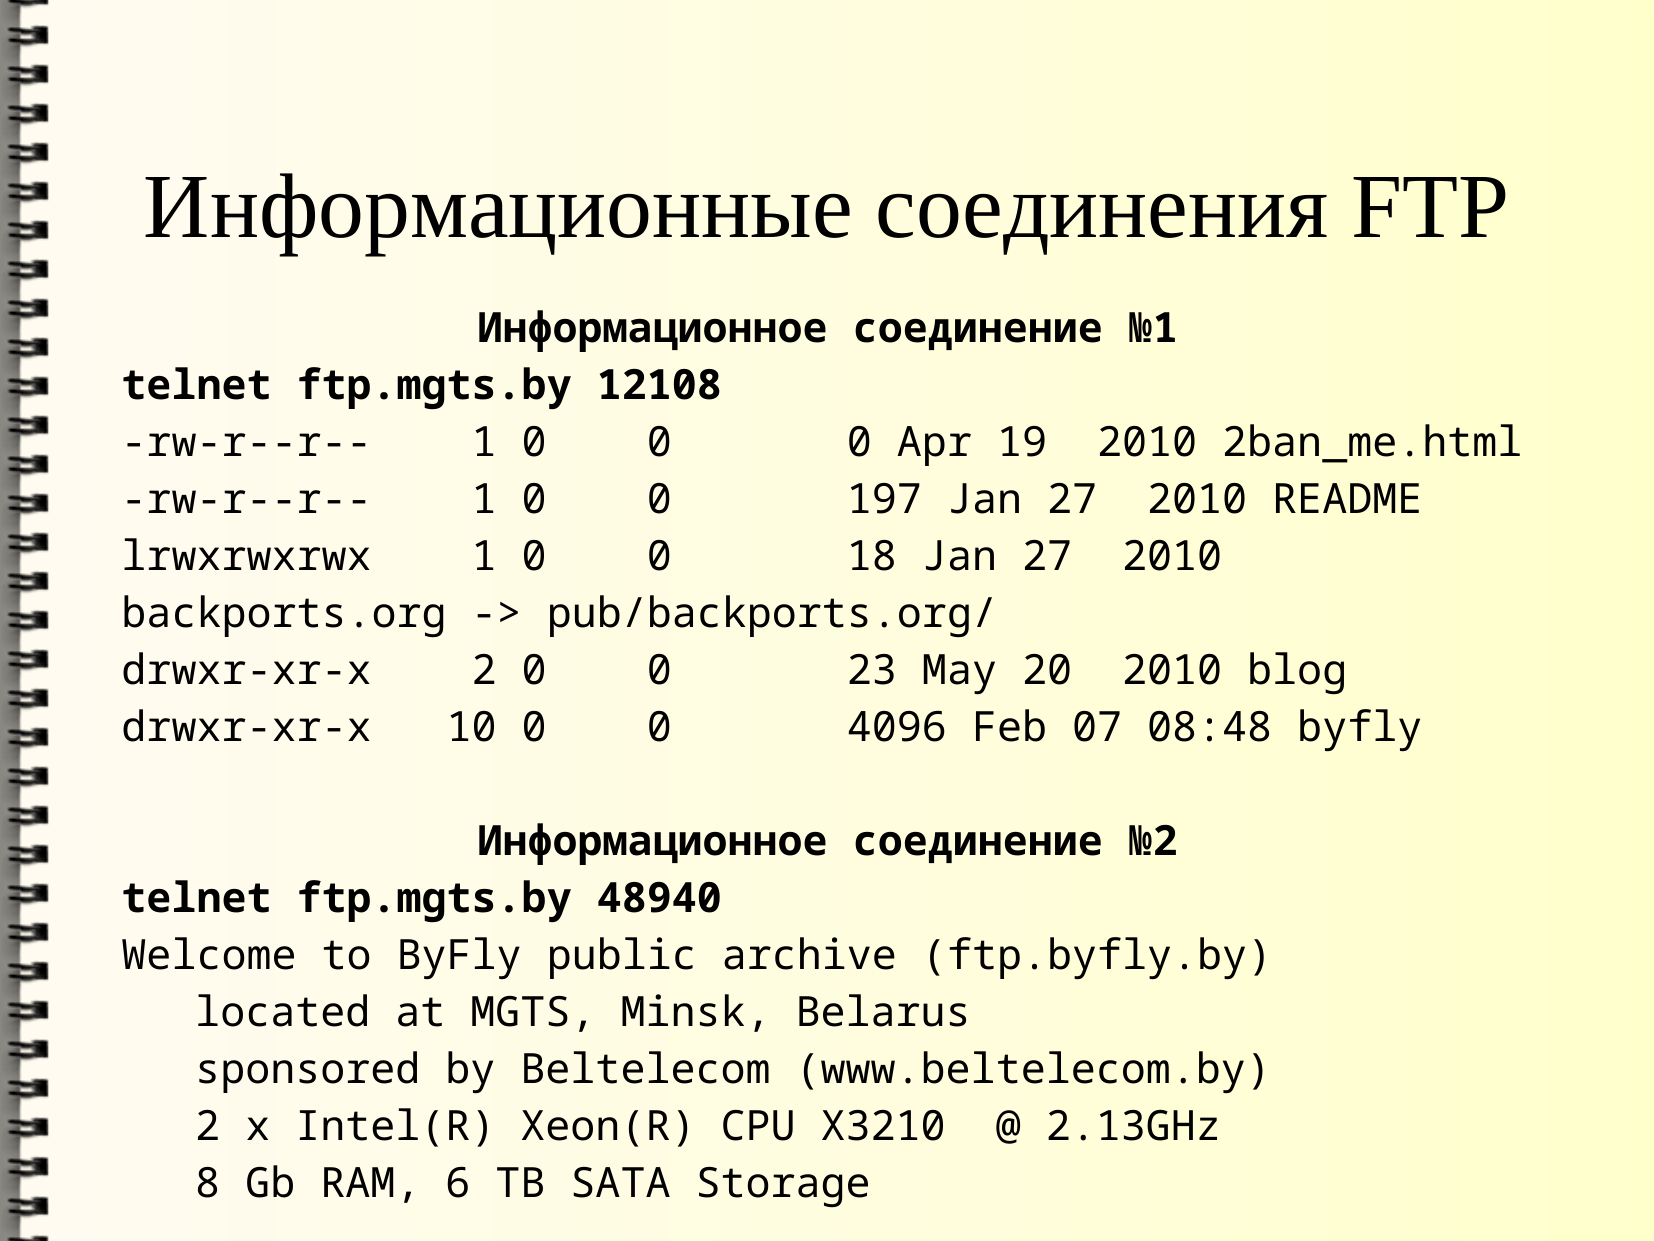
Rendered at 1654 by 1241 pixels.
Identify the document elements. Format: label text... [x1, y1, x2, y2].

subtitle Информационное соединение №1 telnet ftp.mgts.by 12108 -rw-r--r-- 1 0 0 0 Apr 19 2010 2ban_me.html -rw-r--r-- 1 0 0 197 Jan 27 2010 README lrwxrwxrwx 1 0 0 18 Jan 27 2010 backports.org -> pub/backports.org/ drwxr-xr-x 2 0 0 23 May 20 2010 blog drwxr-xr-x 10 0 0 4096 Feb 07 08:48 byfly Информационное соединение №2 telnet ftp.mgts.by 48940 Welcome to ByFly public archive (ftp.byfly.by) located at MGTS, Minsk, Belarus sponsored by Beltelecom (www.beltelecom.by) 2 x Intel(R) Xeon(R) CPU X3210 @ 2.13GHz 8 Gb RAM, 6 TB SATA Storage [121, 344, 1534, 1164]
picture [0, 0, 1654, 1241]
title Информационные соединения FTP [121, 102, 1534, 311]
